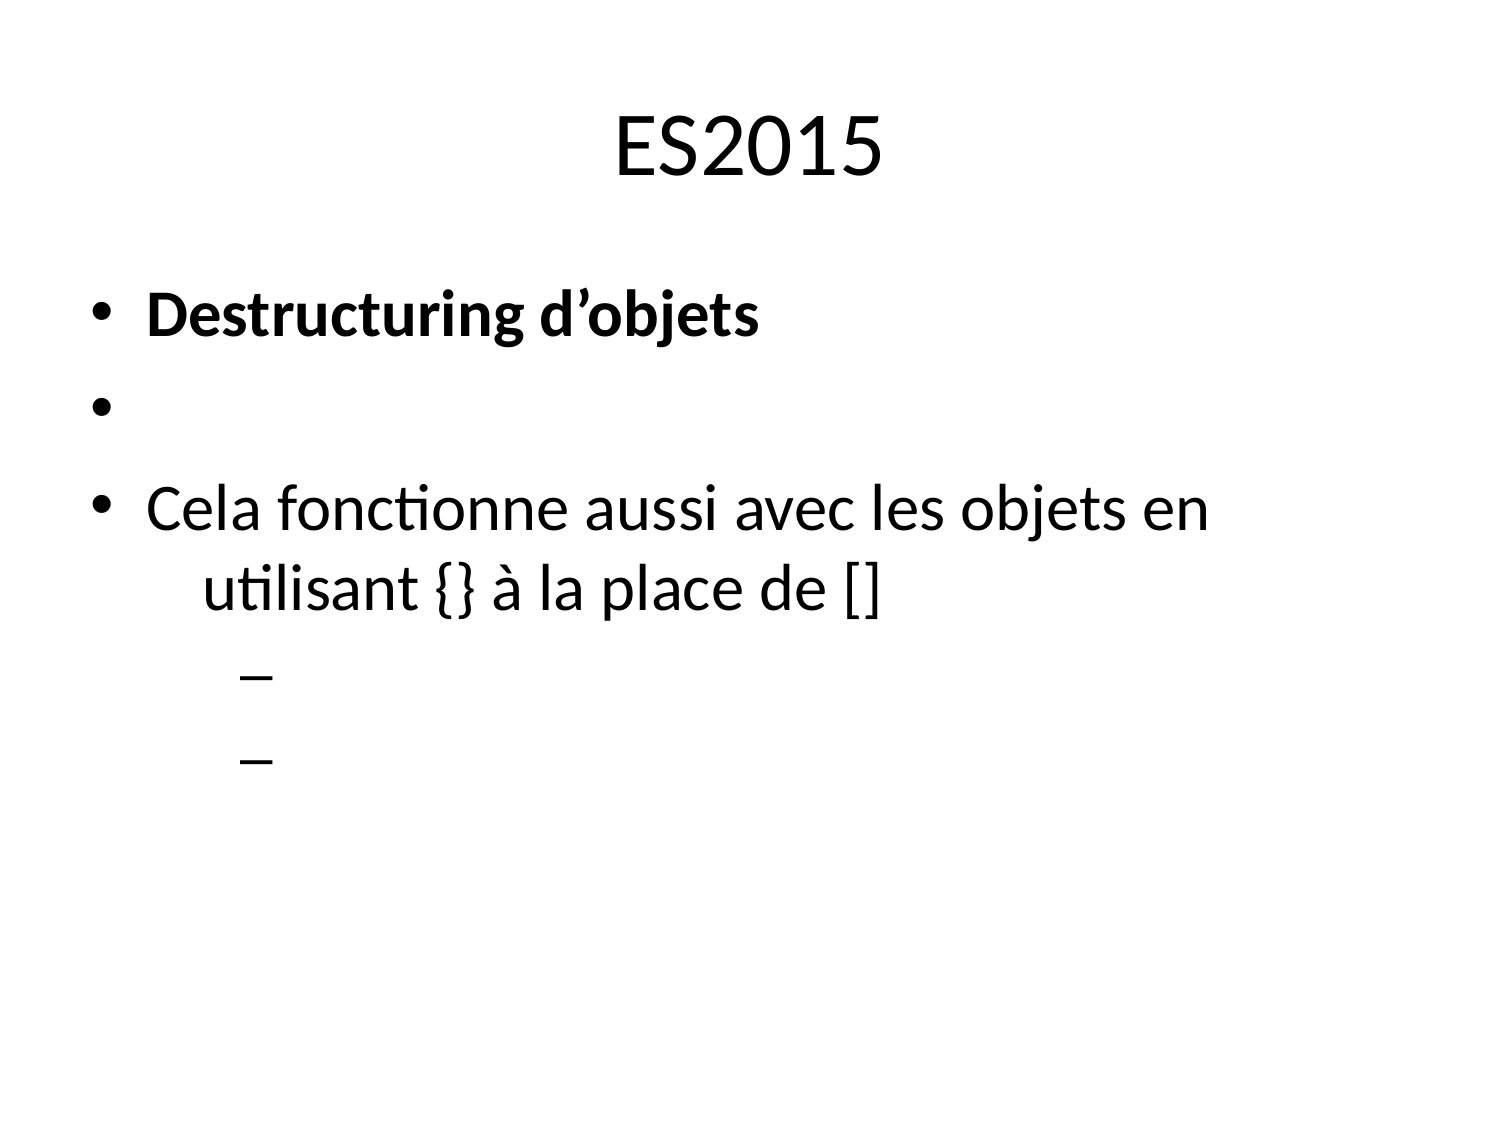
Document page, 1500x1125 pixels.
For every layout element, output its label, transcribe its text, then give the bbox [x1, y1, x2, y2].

list Destructuring d’objets Cela fonctionne aussi avec les objets en utilisant {} à la place de [] [75, 262, 1426, 1005]
title ES2015 [75, 45, 1426, 233]
